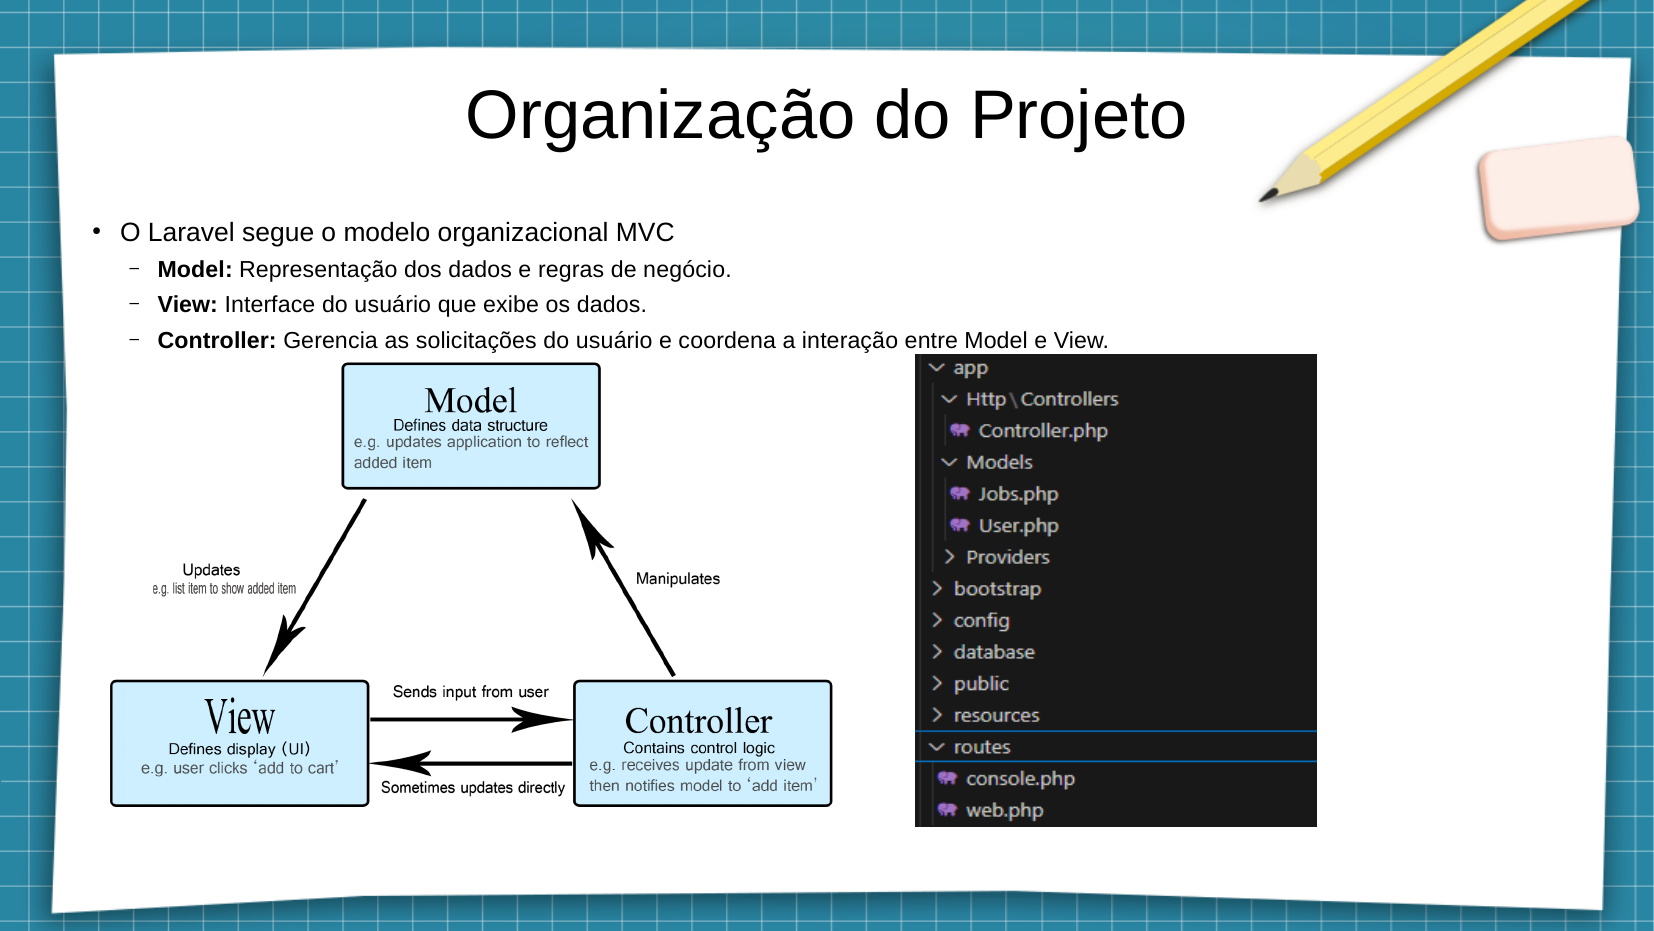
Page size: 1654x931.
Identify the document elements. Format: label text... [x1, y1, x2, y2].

picture [0, 0, 1654, 931]
list O Laravel segue o modelo organizacional MVC Model: Representação dos dados e regras de negócio. View: Interface do usuário que exibe os dados. Controller: Gerencia as solicitações do usuário e coordena a interação entre Model e View. [82, 217, 1571, 355]
title Organização do Projeto [82, 37, 1571, 193]
